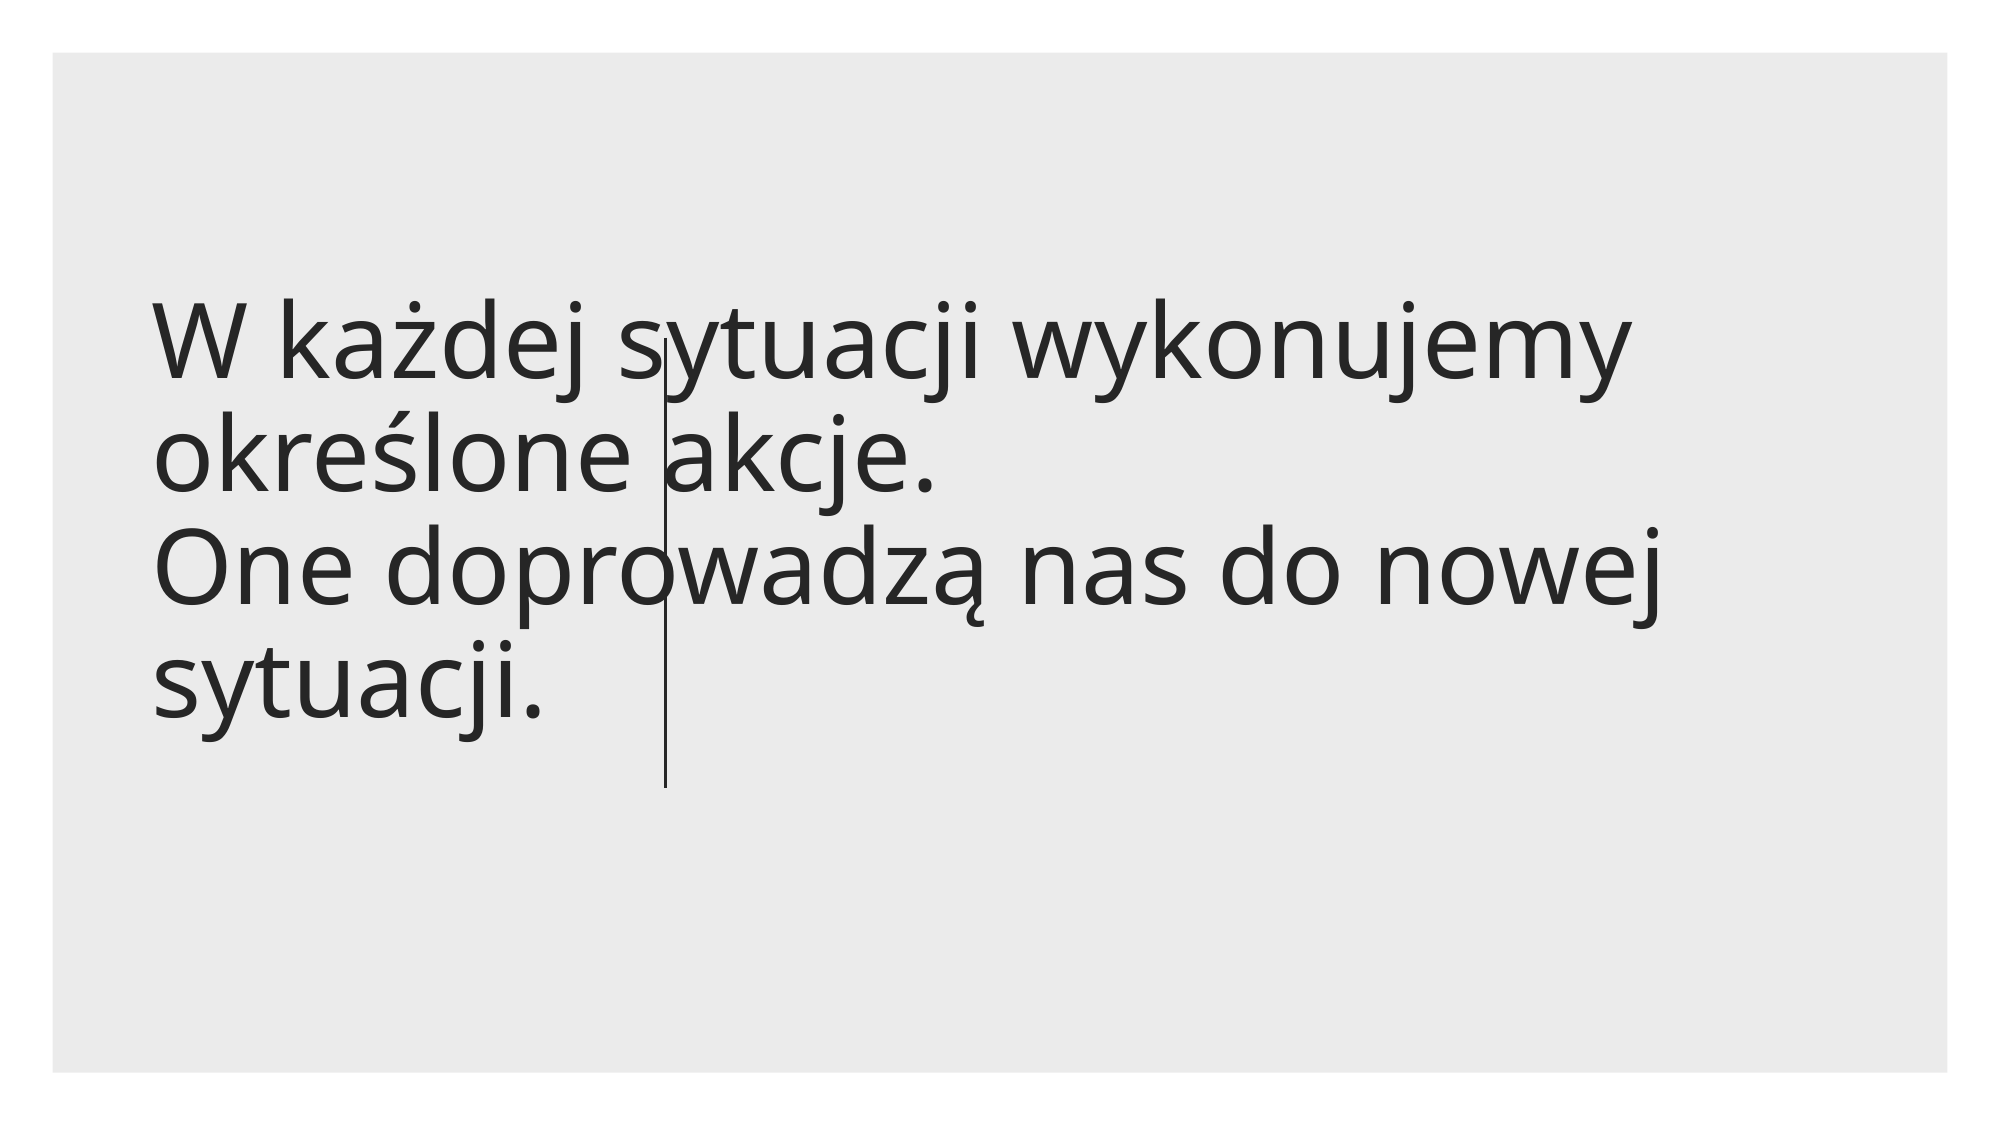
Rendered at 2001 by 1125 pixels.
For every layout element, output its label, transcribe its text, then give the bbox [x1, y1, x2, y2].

title W każdej sytuacji wykonujemy określone akcje. One doprowadzą nas do nowej sytuacji. [718, 158, 1829, 967]
text_box [0, 0, 2000, 1125]
